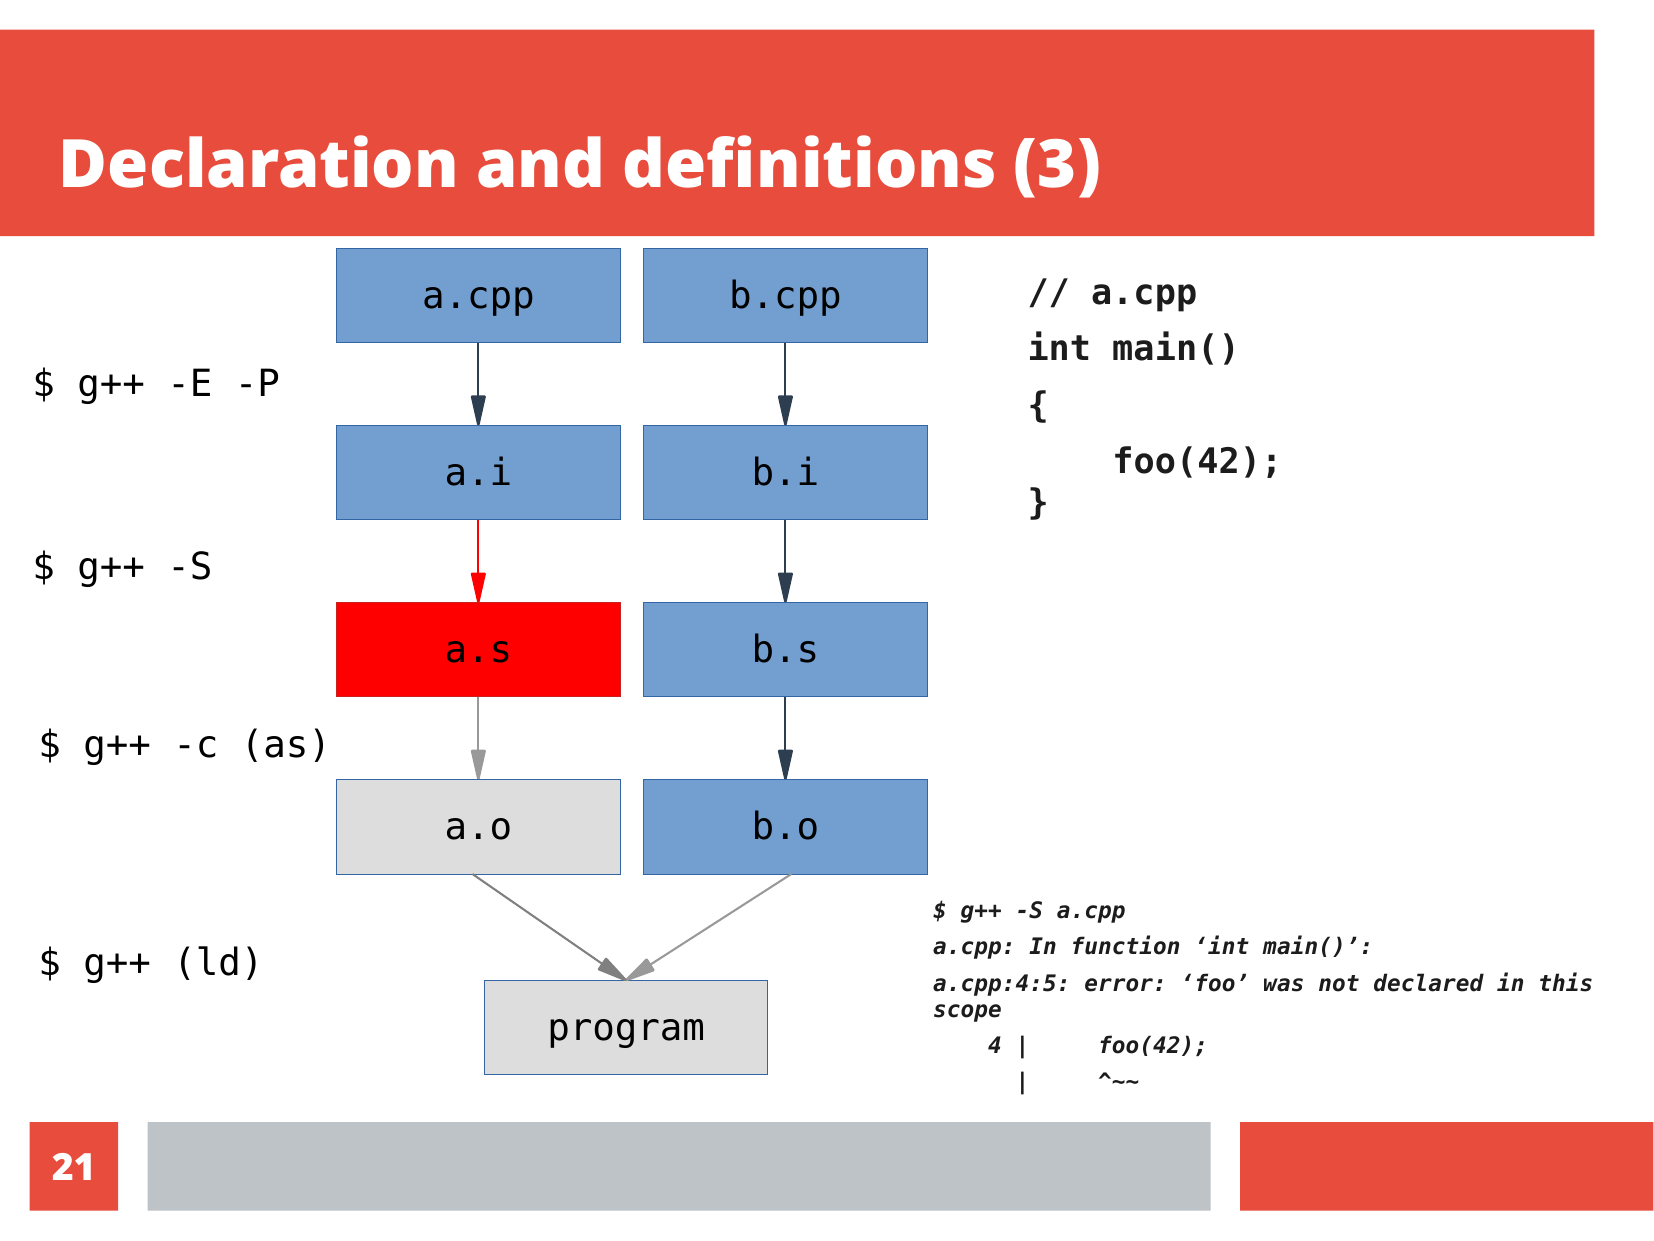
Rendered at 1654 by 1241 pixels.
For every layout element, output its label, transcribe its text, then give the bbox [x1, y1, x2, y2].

text_box a.i [336, 425, 621, 520]
text_box b.i [643, 425, 928, 520]
text_box $ g++ (ld) [23, 909, 308, 1016]
list $ g++ -S a.cpp a.cpp: In function ‘int main()’: a.cpp:4:5: error: ‘foo’ was not declared in this scope 4 | foo(42); | ^~~ [933, 897, 1649, 1099]
text_box b.cpp [643, 248, 928, 343]
text_box $ g++ -c (as) [23, 690, 349, 798]
list // a.cpp int main() { foo(42); } [1027, 271, 1560, 526]
text_box b.o [643, 779, 928, 875]
text_box $ g++ -E -P [17, 330, 302, 438]
text_box a.o [336, 779, 621, 875]
title Declaration and definitions (3) [59, 59, 1595, 207]
text_box a.cpp [336, 248, 621, 343]
text_box b.s [643, 602, 928, 697]
text_box program [484, 980, 768, 1075]
text_box $ g++ -S [17, 513, 302, 621]
text_box a.s [336, 602, 621, 697]
